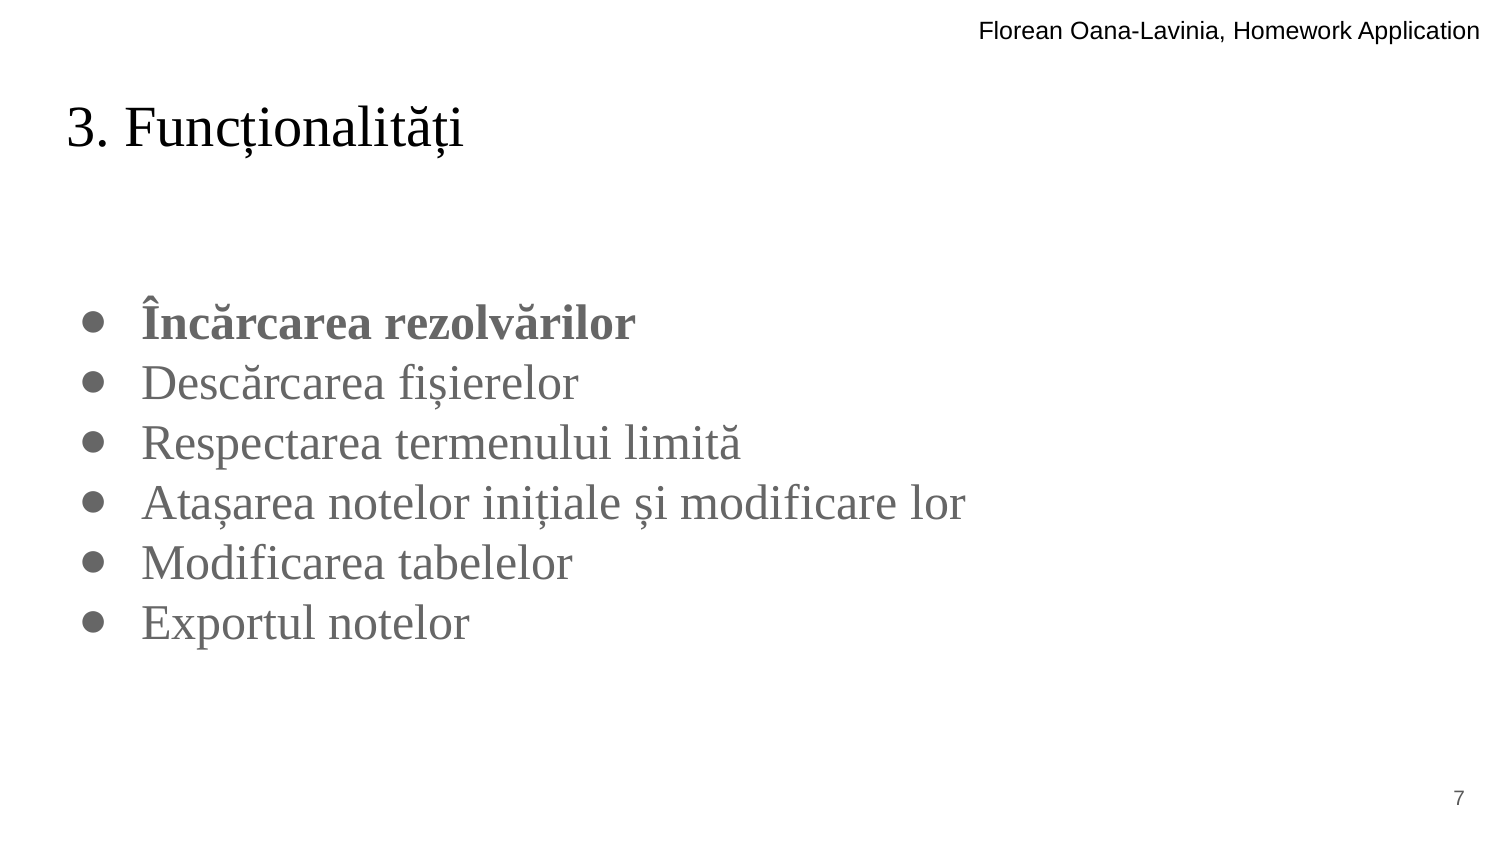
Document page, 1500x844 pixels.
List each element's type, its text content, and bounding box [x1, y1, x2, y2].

slide_number <number> [1389, 764, 1480, 830]
text_box Florean Oana-Lavinia, Homework Application [963, 0, 1500, 67]
list Încărcarea rezolvărilor Descărcarea fișierelor Respectarea termenului limită Atașarea notelor inițiale și modificare lor Modificarea tabelelor Exportul notelor [51, 189, 1449, 750]
title 3. Funcționalități [51, 72, 1449, 167]
